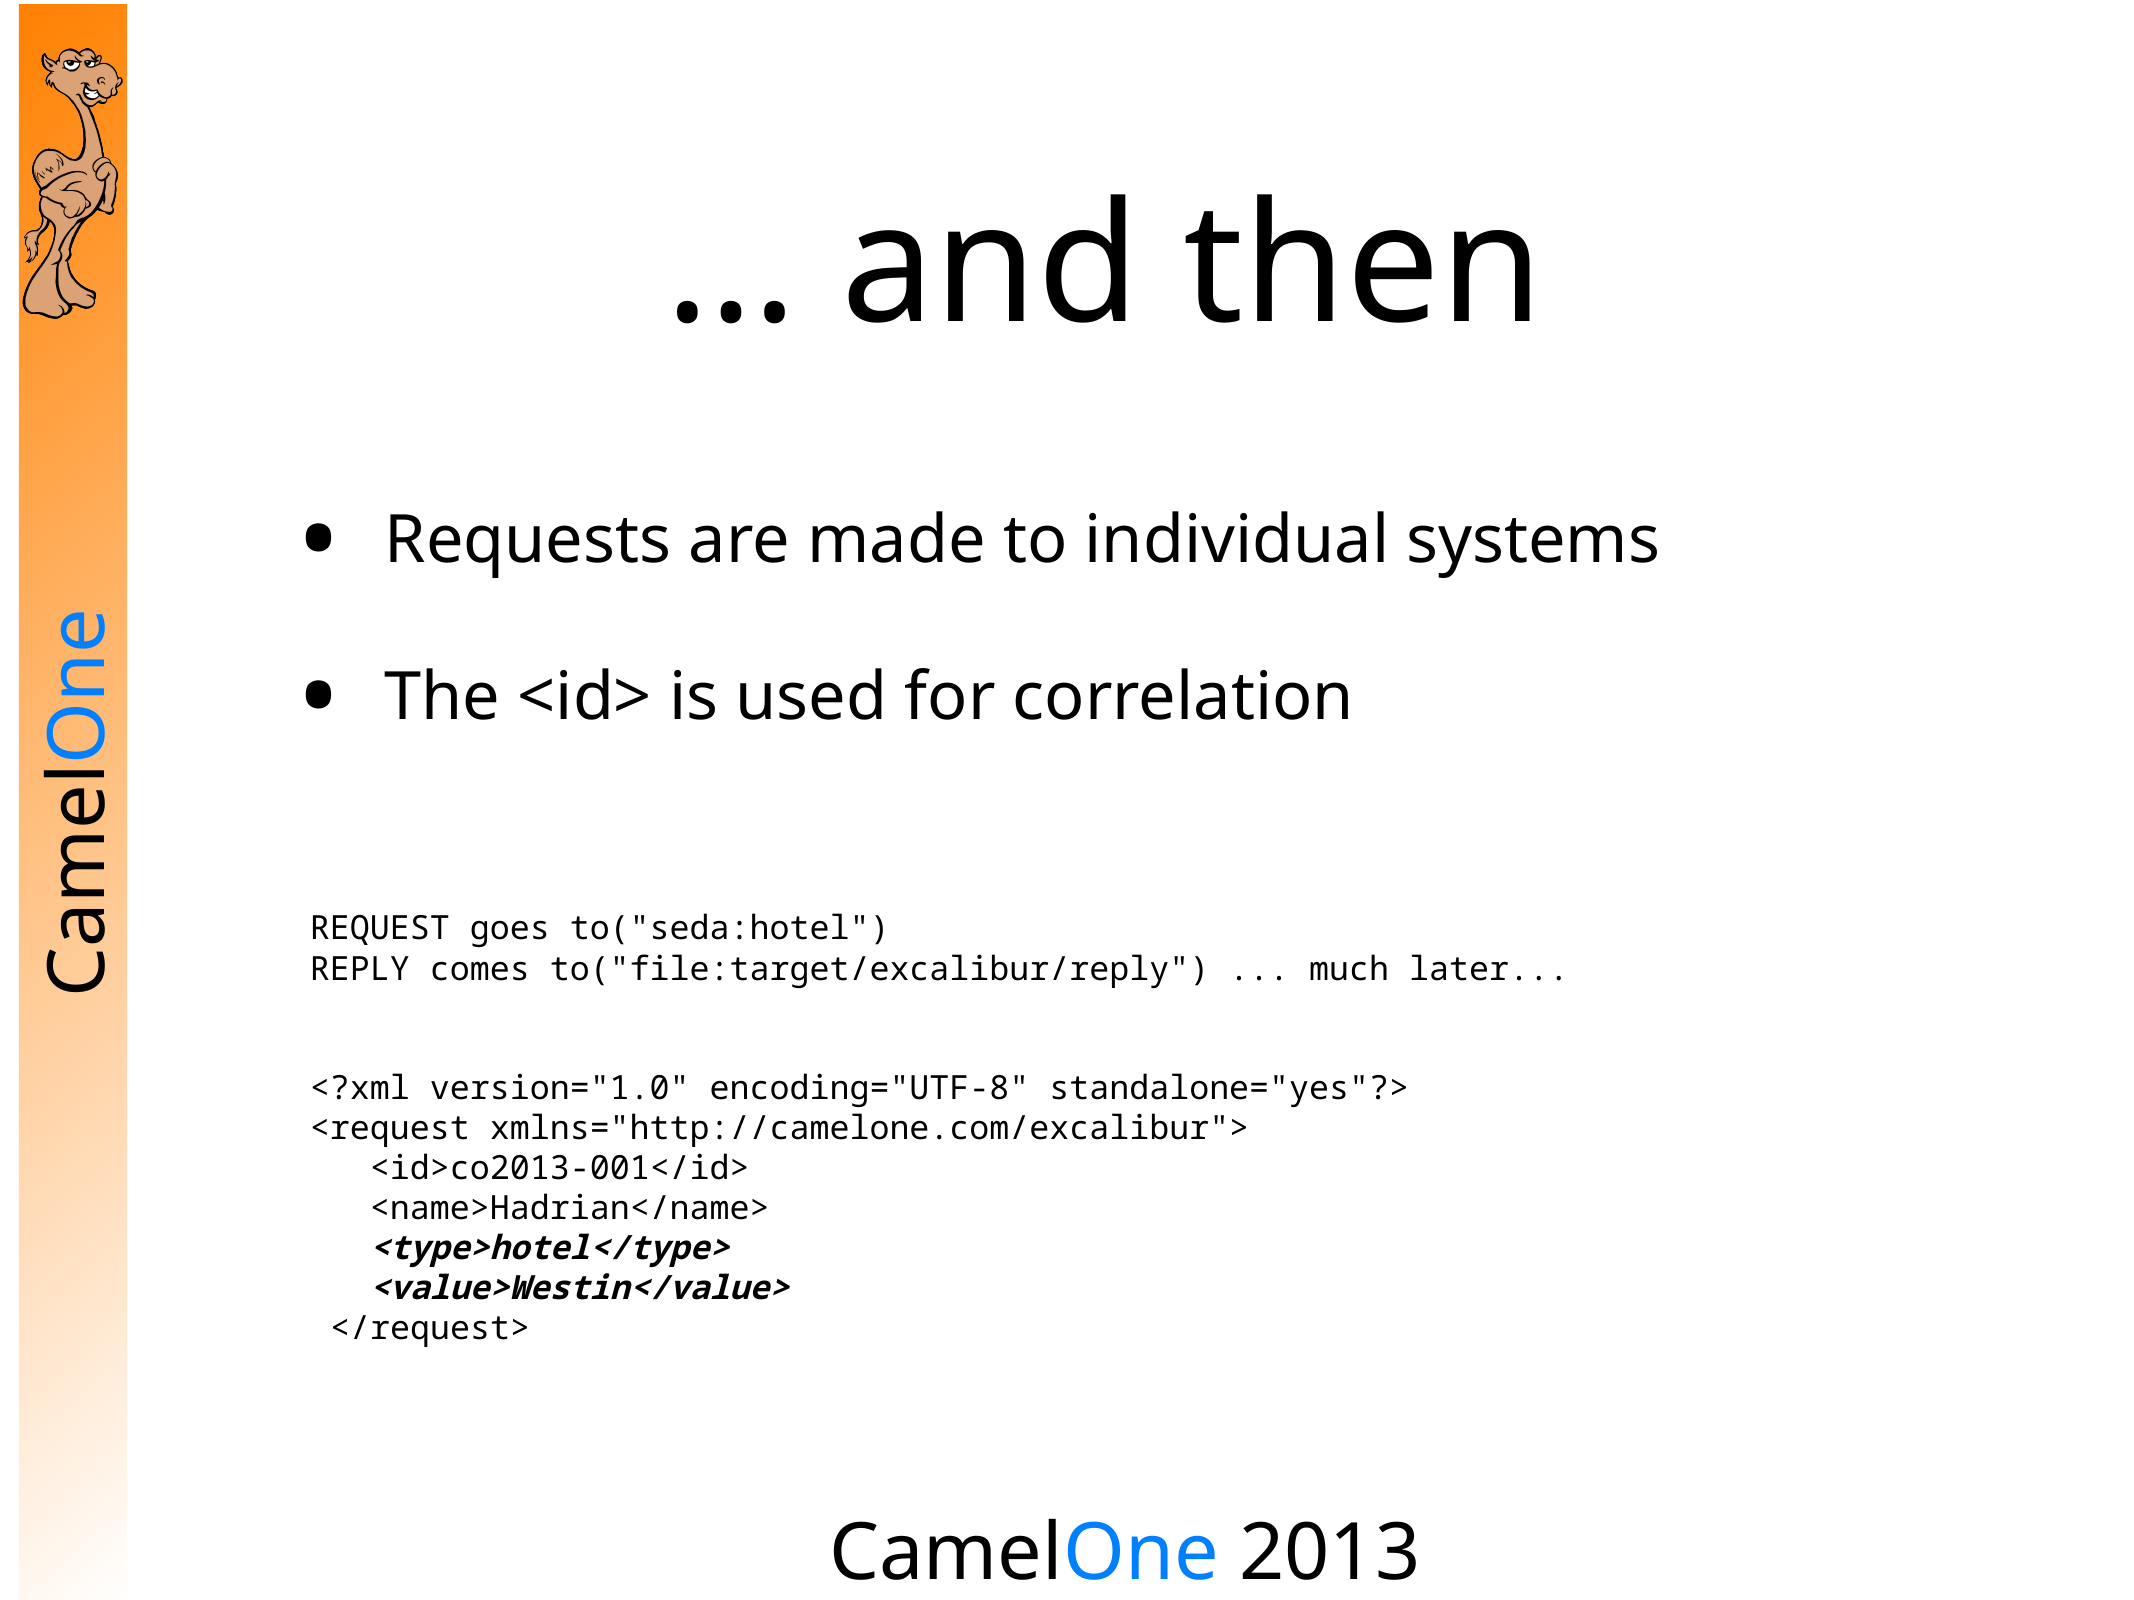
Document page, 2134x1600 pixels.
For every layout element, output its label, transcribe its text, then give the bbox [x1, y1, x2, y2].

title Q&A [18, 339, 128, 433]
list Requests are made to individual systems The <id> is used for correlation REQUEST goes to("seda:hotel") REPLY comes to("file:target/excalibur/reply") ... much later... <?xml version="1.0" encoding="UTF-8" standalone="yes"?> <request xmlns="http://camelone.com/excalibur"> <id>co2013-001</id> <name>Hadrian</name> <type>hotel</type> <value>Westin</value> </request> [261, 406, 2014, 1435]
title … and then [228, 146, 1981, 364]
picture [22, 48, 123, 319]
